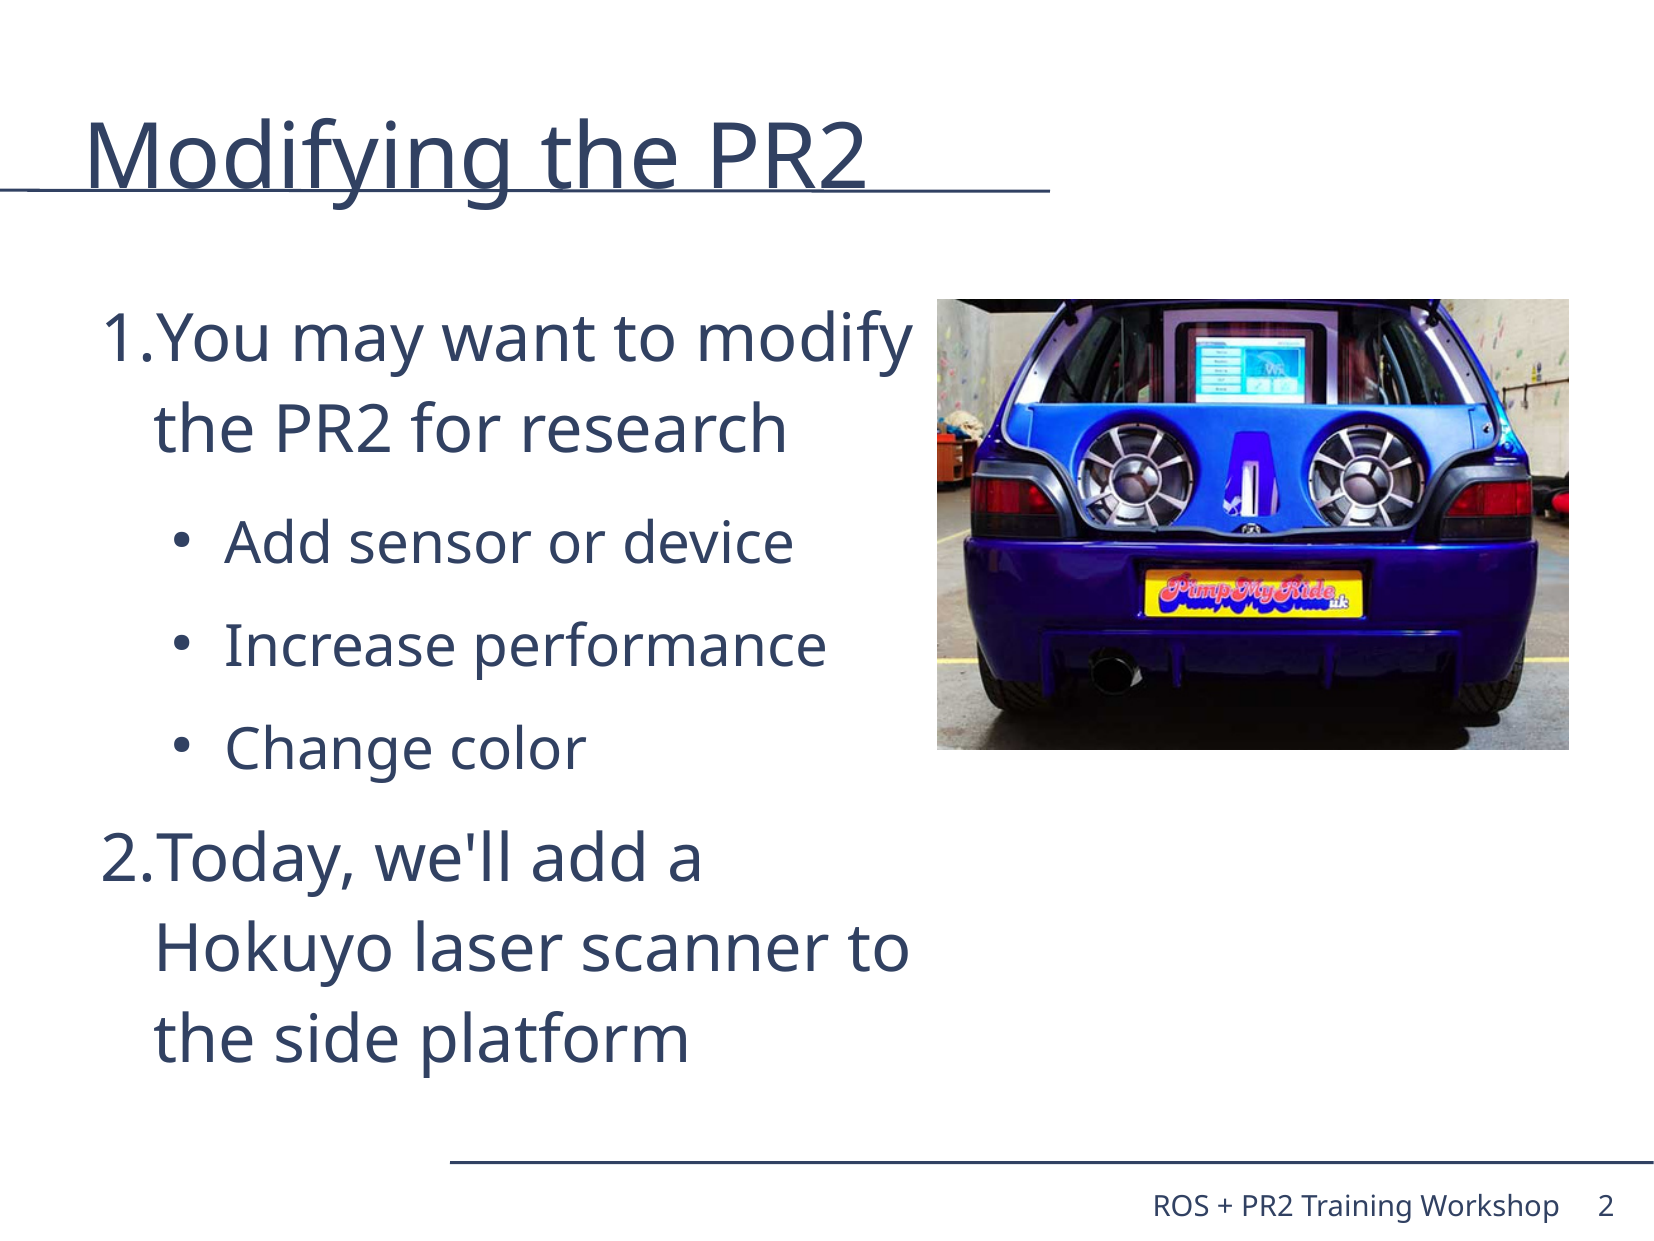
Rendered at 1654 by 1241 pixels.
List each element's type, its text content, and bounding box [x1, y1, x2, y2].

title Modifying the PR2 [82, 49, 1571, 257]
picture [937, 299, 1569, 751]
list You may want to modify the PR2 for research Add sensor or device Increase performance Change color Today, we'll add a Hokuyo laser scanner to the side platform [82, 290, 938, 1094]
